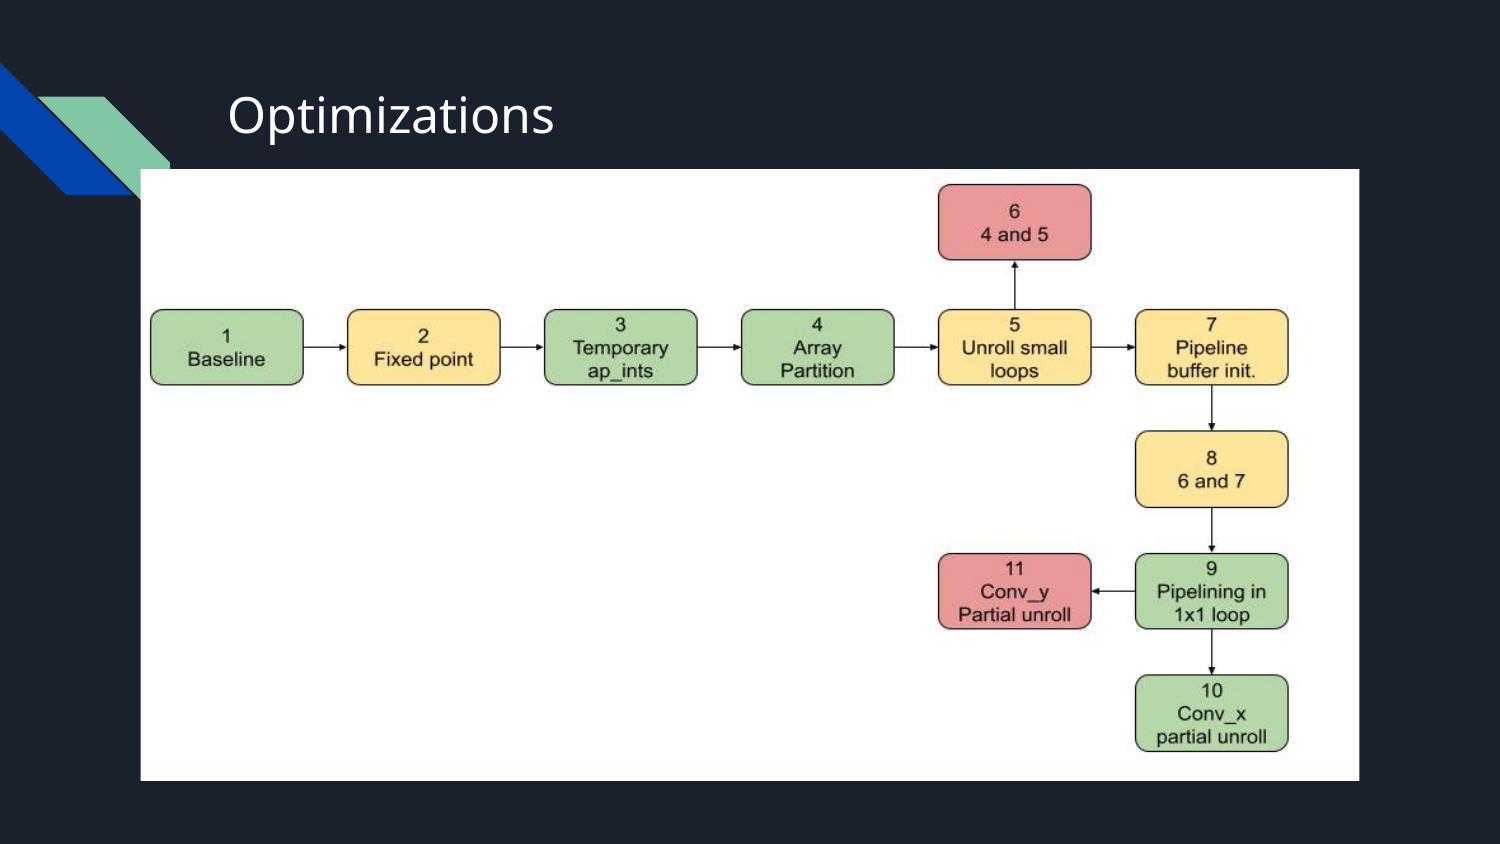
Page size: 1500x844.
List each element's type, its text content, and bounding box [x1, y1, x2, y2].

title Optimizations [212, 64, 1368, 215]
picture [140, 169, 1360, 781]
